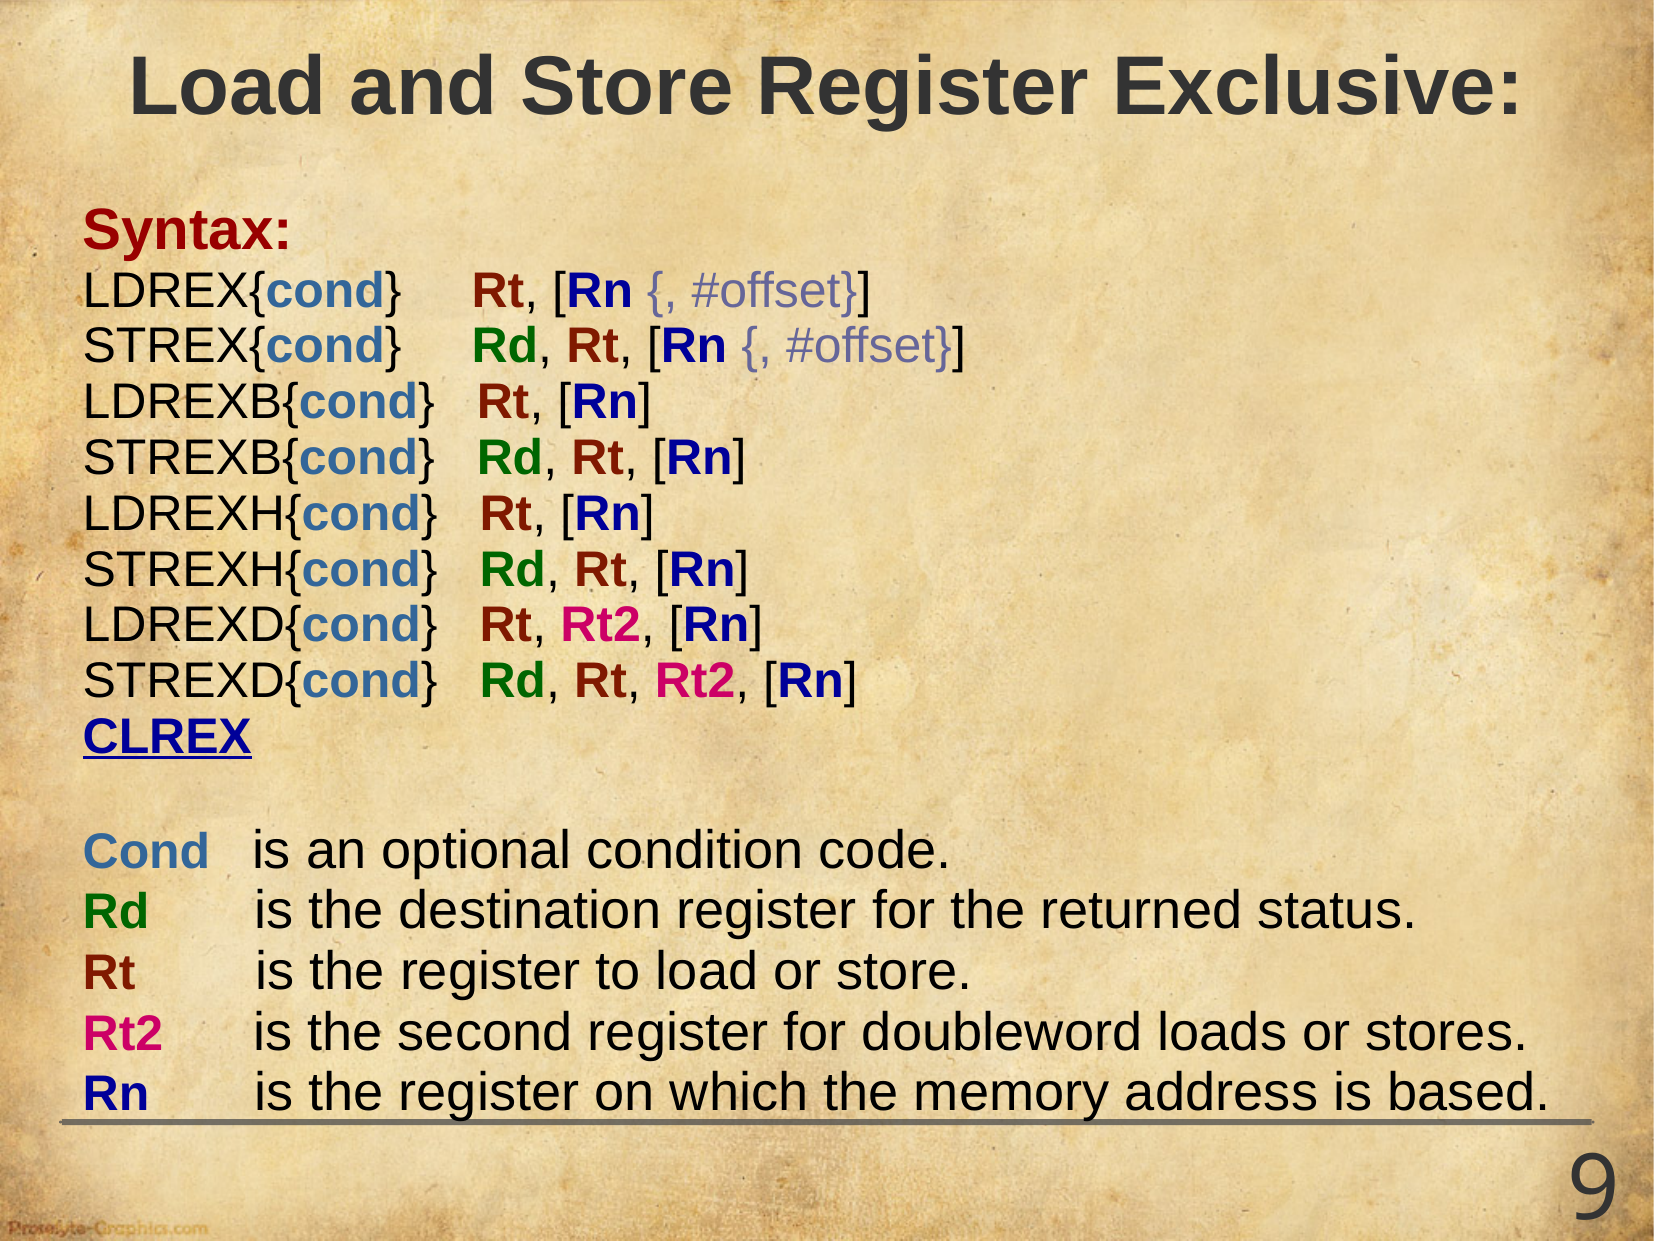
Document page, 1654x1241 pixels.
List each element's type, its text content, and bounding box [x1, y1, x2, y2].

picture [0, 0, 1654, 1241]
text_box <номер> [1553, 1114, 1648, 1236]
title Load and Store Register Exclusive: [82, 0, 1571, 177]
subtitle Syntax: LDREX{cond} Rt, [Rn {, #offset}] STREX{cond} Rd, Rt, [Rn {, #offset}] LDREXB{cond} Rt, [Rn] STREXB{cond} Rd, Rt, [Rn] LDREXH{cond} Rt, [Rn] STREXH{cond} Rd, Rt, [Rn] LDREXD{cond} Rt, Rt2, [Rn] STREXD{cond} Rd, Rt, Rt2, [Rn] CLREX Сond is an optional condition code. Rd is the destination register for the returned status. Rt is the register to load or store. Rt2 is the second register for doubleword loads or stores. Rn is the register on which the memory address is based. [82, 177, 1571, 1142]
